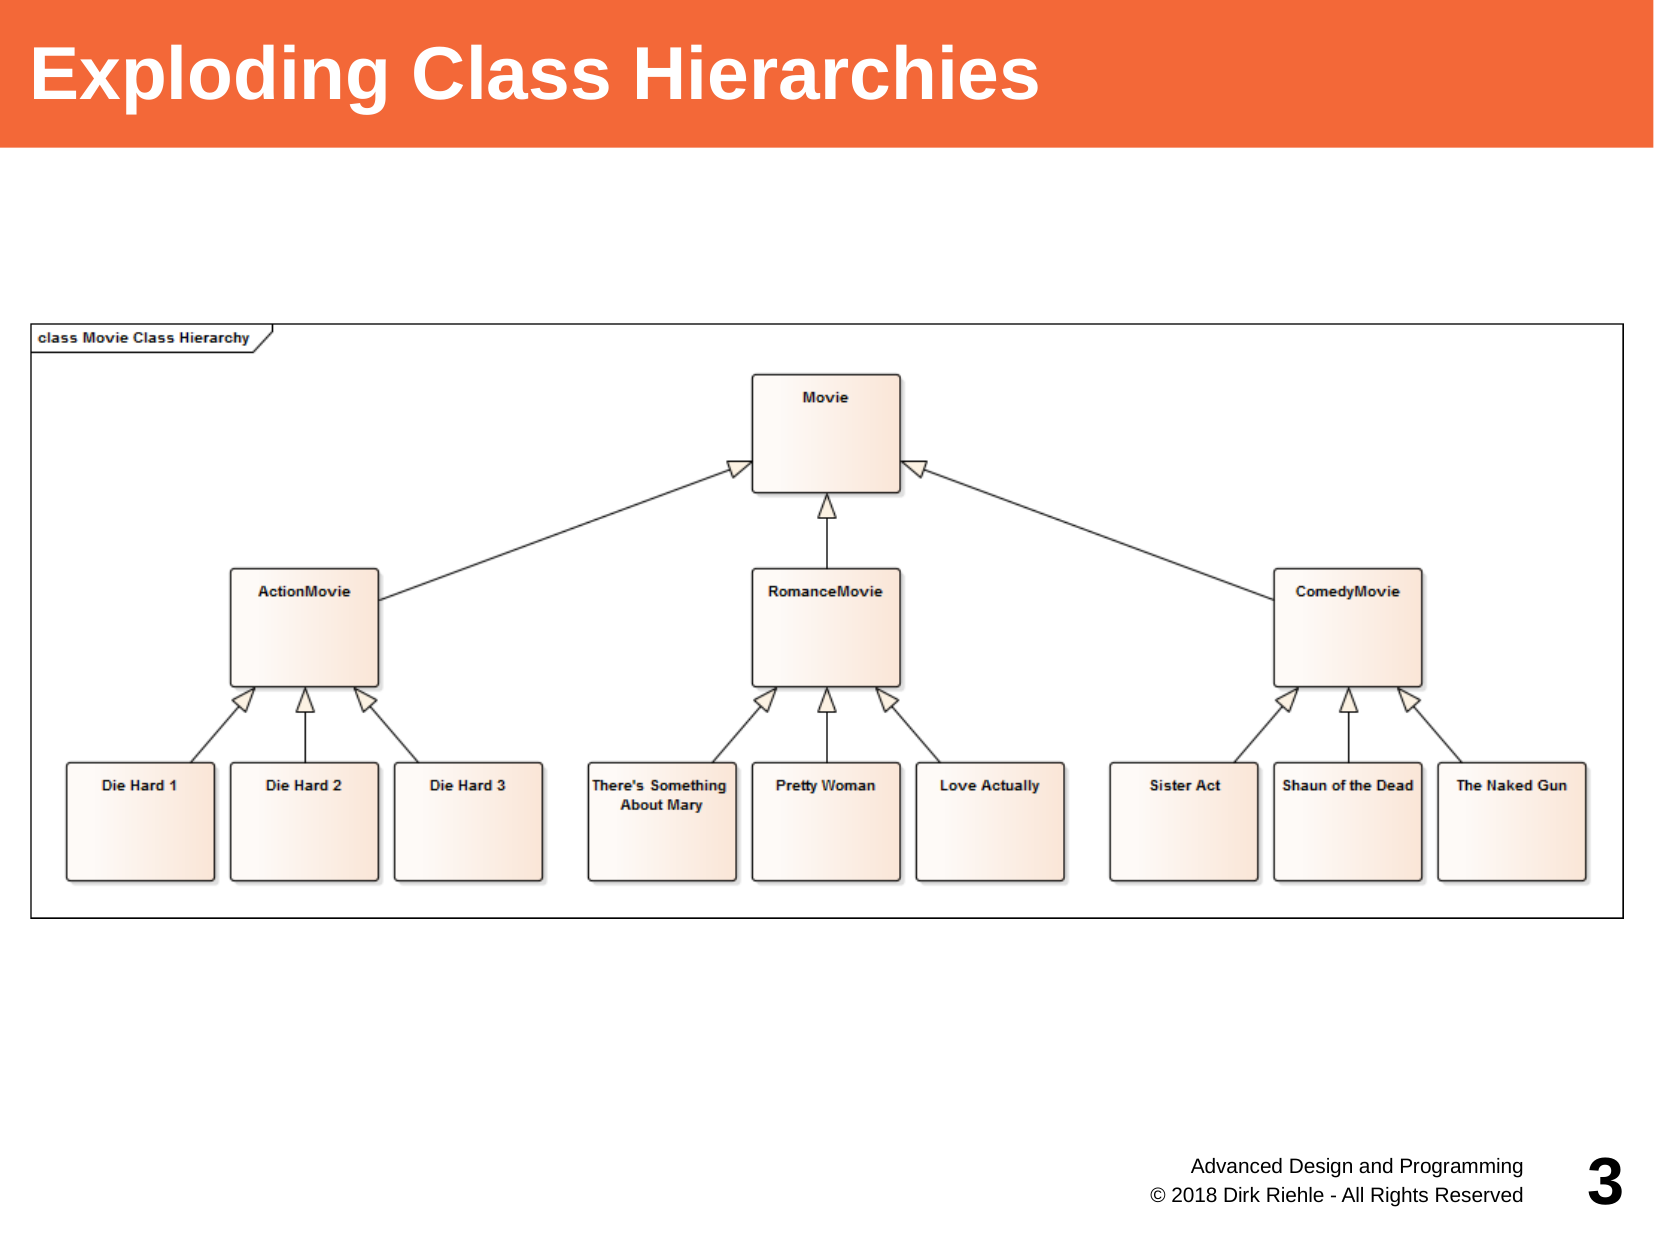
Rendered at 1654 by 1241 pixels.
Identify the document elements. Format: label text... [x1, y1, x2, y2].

picture [29, 322, 1624, 919]
title Exploding Class Hierarchies [0, 0, 1654, 148]
